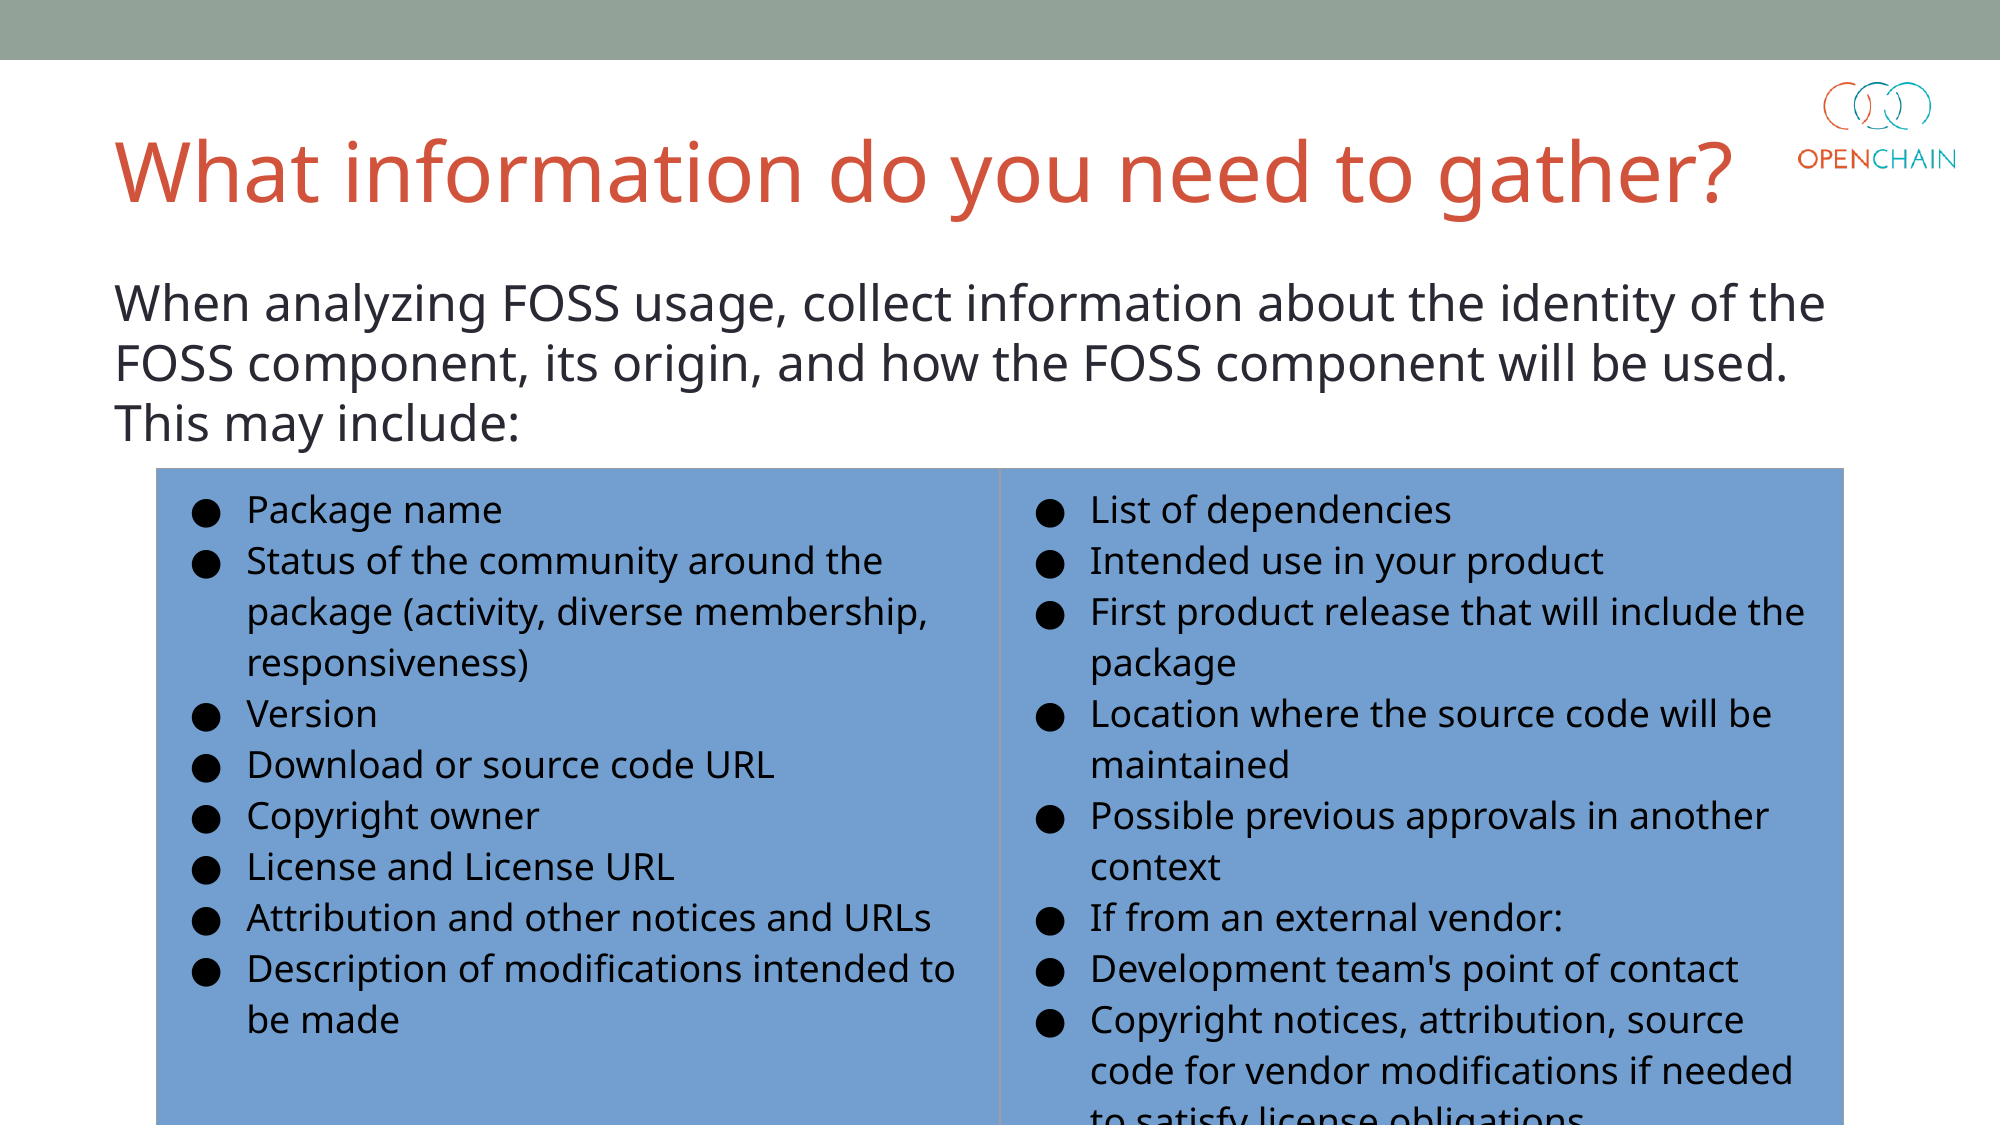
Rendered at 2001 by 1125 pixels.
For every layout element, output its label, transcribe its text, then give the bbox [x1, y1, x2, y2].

title What information do you need to gather? [99, 87, 1900, 250]
picture [1798, 82, 1955, 169]
table_header Package name Status of the community around the package (activity, diverse membership, responsiveness) Version Download or source code URL Copyright owner License and License URL Attribution and other notices and URLs Description of modifications intended to be made [157, 469, 999, 1125]
table_header List of dependencies Intended use in your product First product release that will include the package Location where the source code will be maintained Possible previous approvals in another context If from an external vendor: Development team's point of contact Copyright notices, attribution, source code for vendor modifications if needed to satisfy license obligations [1001, 469, 1843, 1125]
list When analyzing FOSS usage, collect information about the identity of the FOSS component, its origin, and how the FOSS component will be used. This may include: [99, 263, 1900, 1064]
